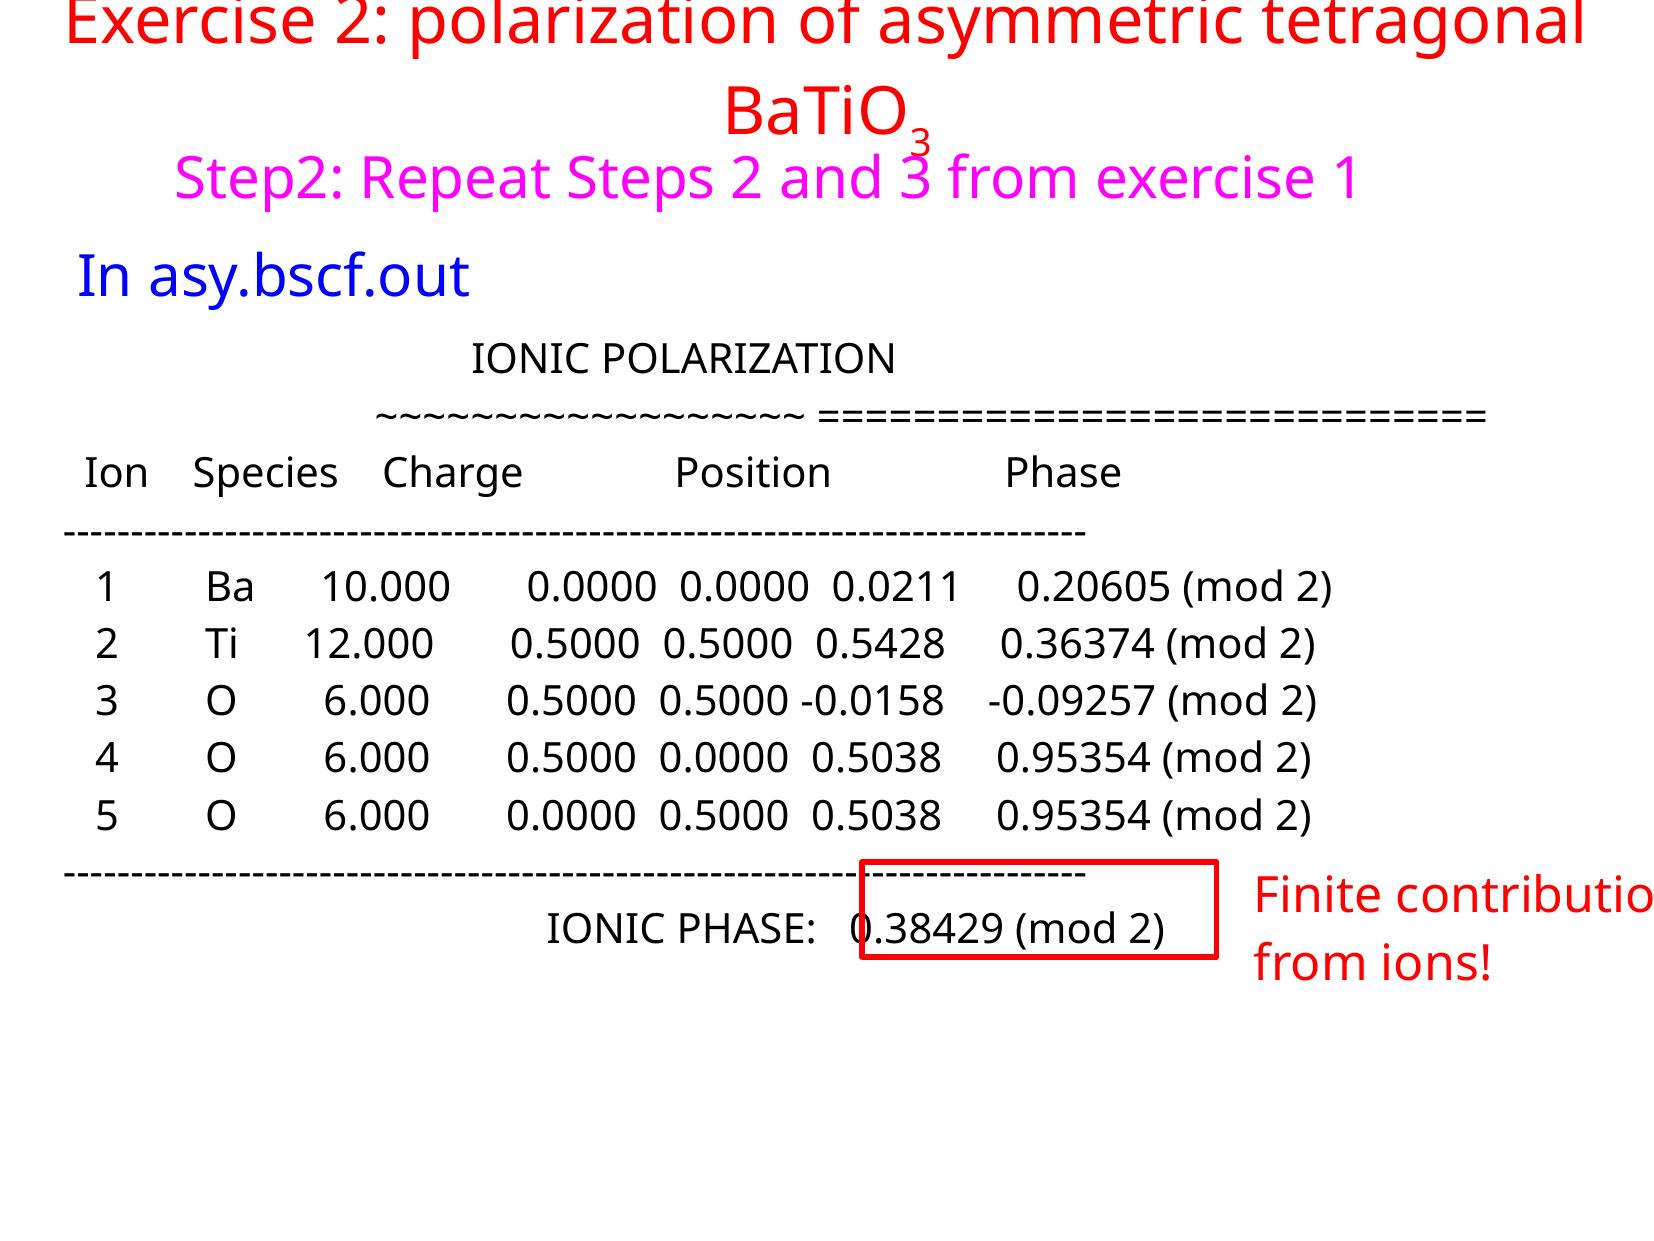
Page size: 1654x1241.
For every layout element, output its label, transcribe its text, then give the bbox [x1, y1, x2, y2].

text_box Step2: Repeat Steps 2 and 3 from exercise 1 [174, 135, 1571, 260]
title Exercise 2: polarization of asymmetric tetragonal BaTiO3 [17, 0, 1636, 174]
text_box Finite contribution from ions! [1236, 848, 1654, 1016]
text_box IONIC POLARIZATION ~~~~~~~~~~~~~~~~~~ ============================ Ion Species Charge Position Phase ---------------------------------------------------------------------------- 1 Ba 10.000 0.0000 0.0000 0.0211 0.20605 (mod 2) 2 Ti 12.000 0.5000 0.5000 0.5428 0.36374 (mod 2) 3 O 6.000 0.5000 0.5000 -0.0158 -0.09257 (mod 2) 4 O 6.000 0.5000 0.0000 0.5038 0.95354 (mod 2) 5 O 6.000 0.0000 0.5000 0.5038 0.95354 (mod 2) ---------------------------------------------------------------------------- IONIC PHASE: 0.38429 (mod 2) [23, 318, 1654, 1241]
text_box In asy.bscf.out [59, 223, 442, 318]
